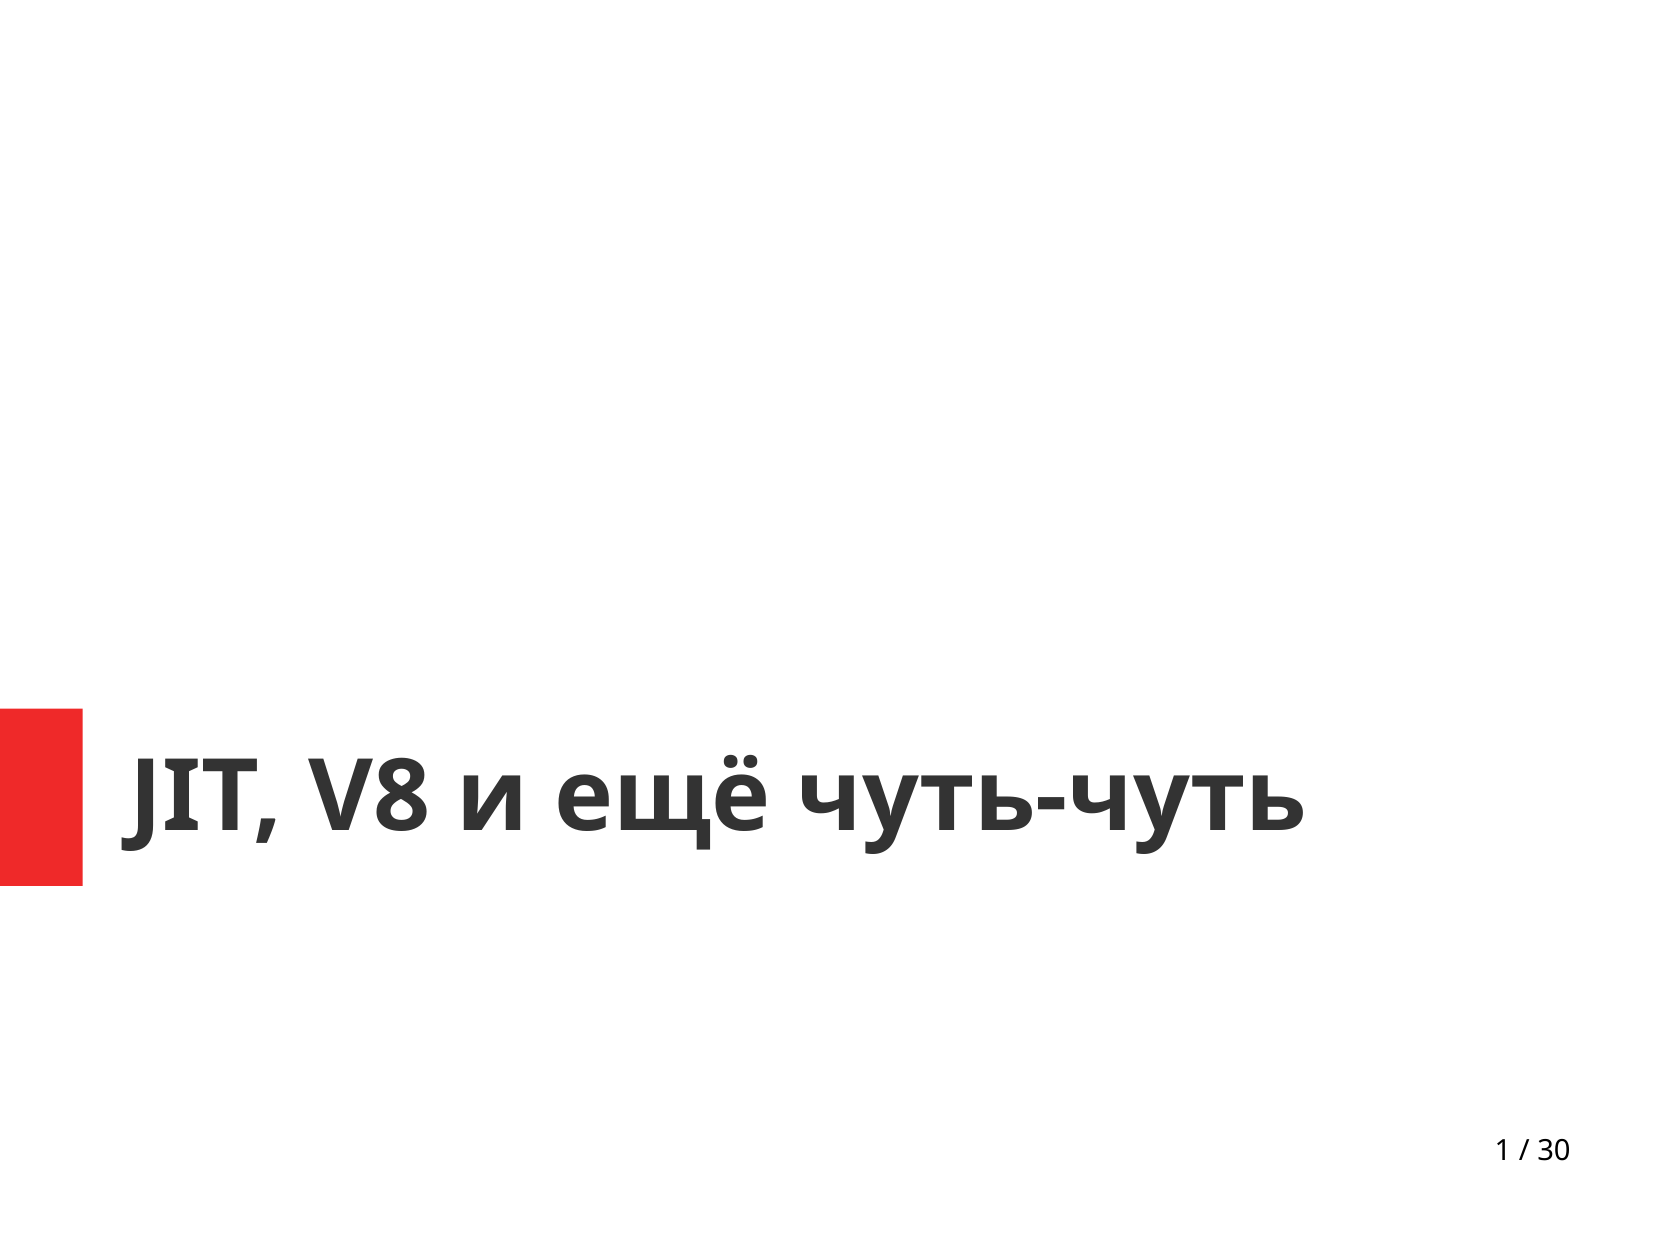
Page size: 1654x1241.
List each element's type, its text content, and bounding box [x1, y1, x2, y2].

title JIT, V8 и ещё чуть-чуть [129, 673, 1536, 910]
